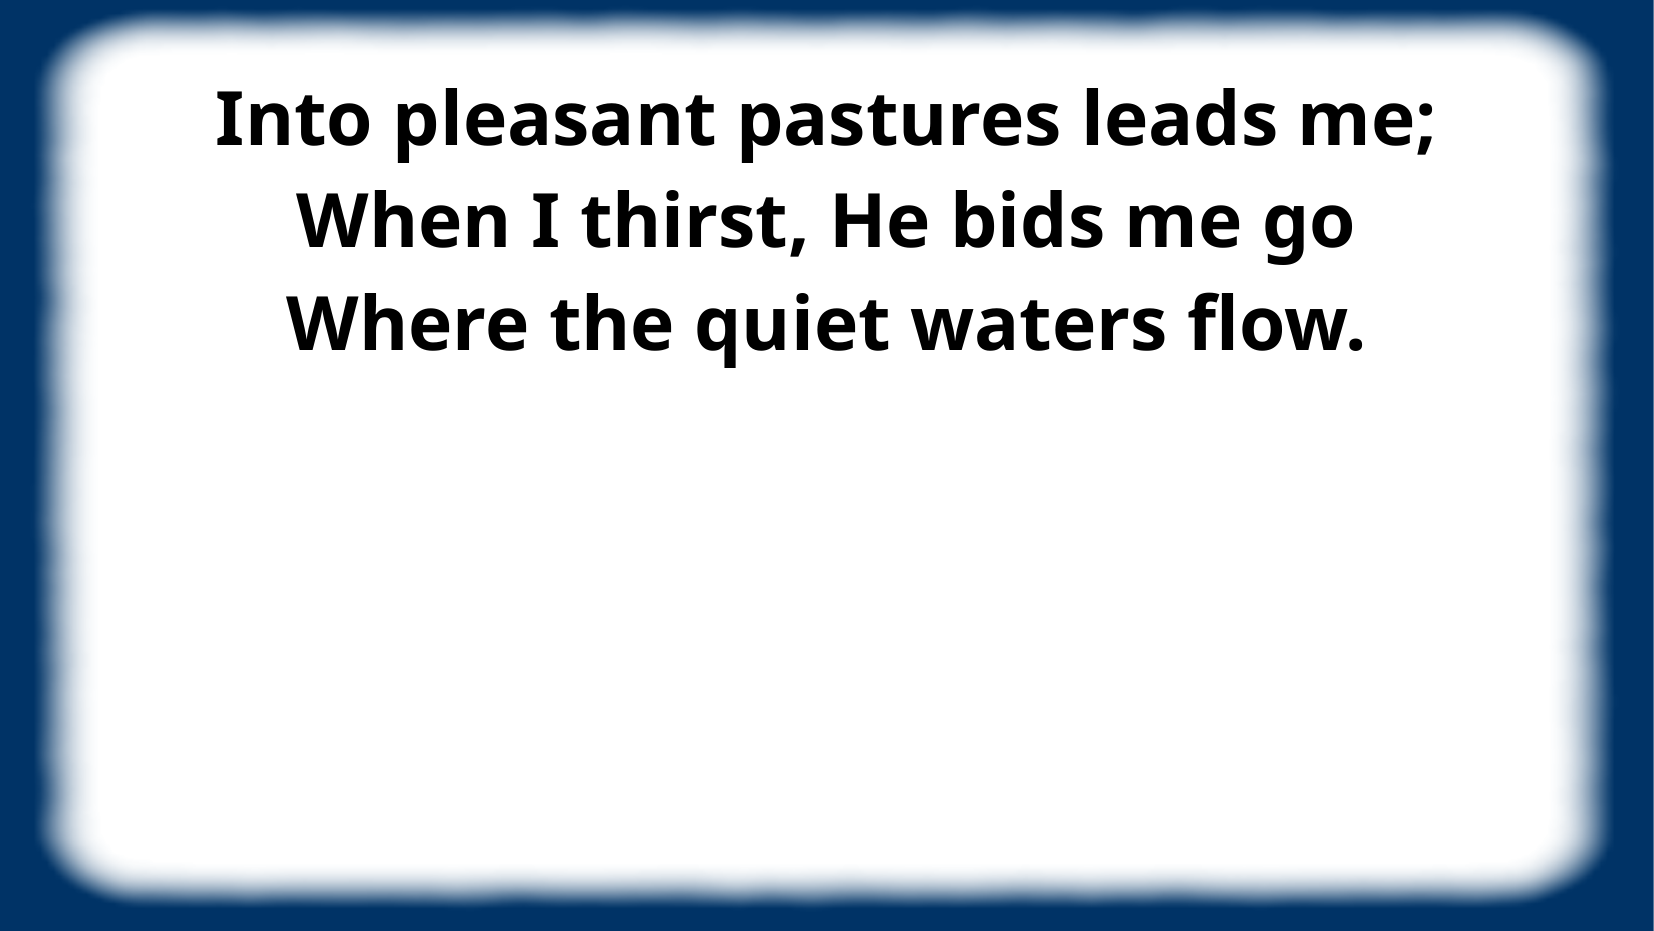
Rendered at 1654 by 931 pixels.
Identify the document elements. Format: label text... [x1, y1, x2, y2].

picture [0, 0, 1654, 931]
text_box Into pleasant pastures leads me; When I thirst, He bids me go Where the quiet waters flow. [94, 57, 1561, 376]
